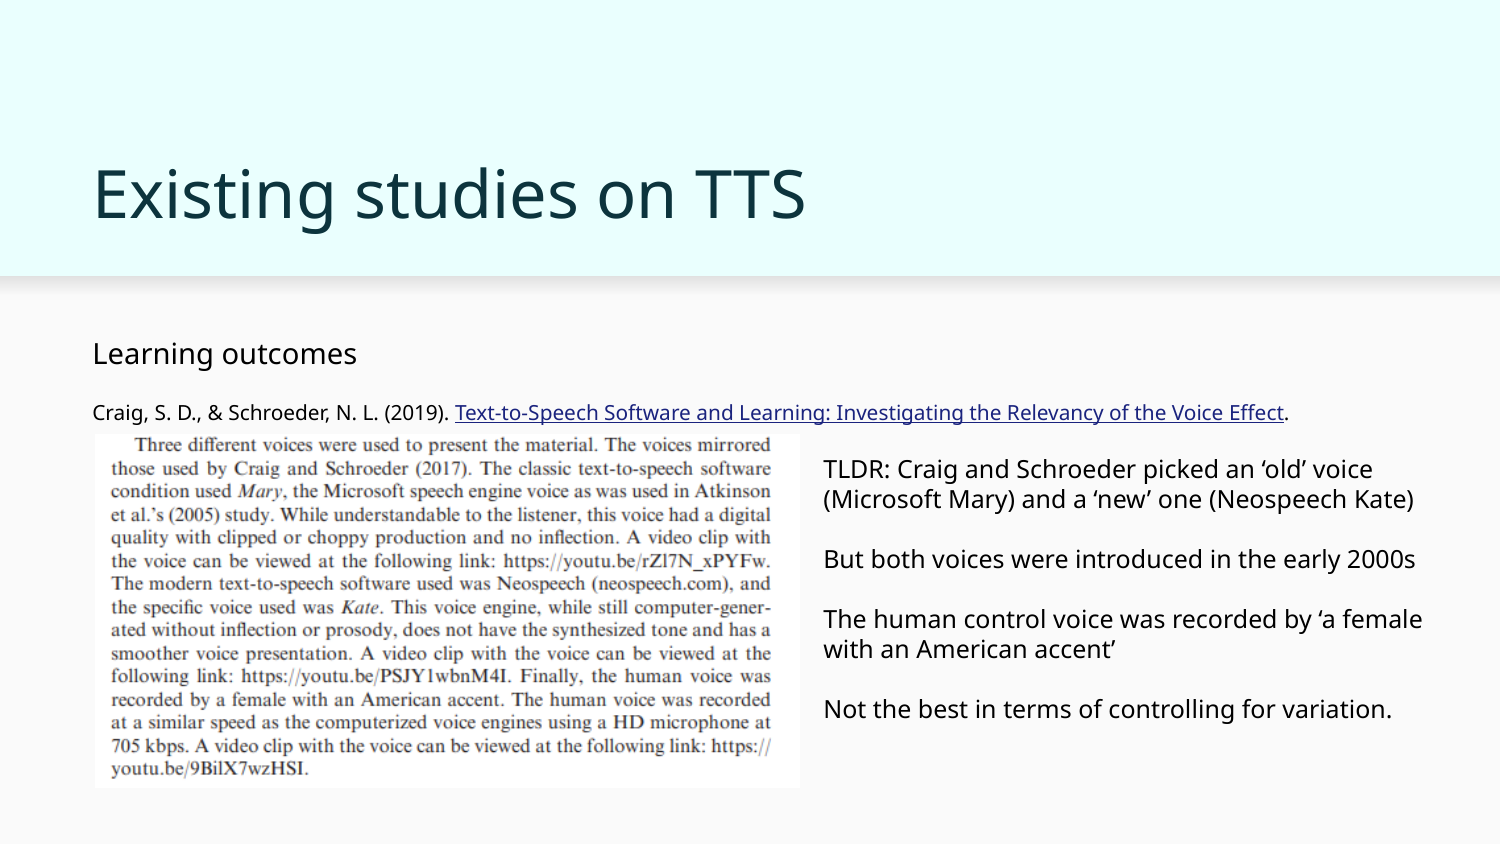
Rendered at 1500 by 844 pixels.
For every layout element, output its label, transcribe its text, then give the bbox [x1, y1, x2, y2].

title Existing studies on TTS [77, 121, 1427, 248]
list Learning outcomes Craig, S. D., & Schroeder, N. L. (2019). Text-to-Speech Software and Learning: Investigating the Relevancy of the Voice Effect. [77, 314, 1434, 435]
picture [95, 434, 800, 788]
text_box TLDR: Craig and Schroeder picked an ‘old’ voice (Microsoft Mary) and a ‘new’ one (Neospeech Kate) But both voices were introduced in the early 2000s The human control voice was recorded by ‘a female with an American accent’ Not the best in terms of controlling for variation. [808, 438, 1443, 739]
